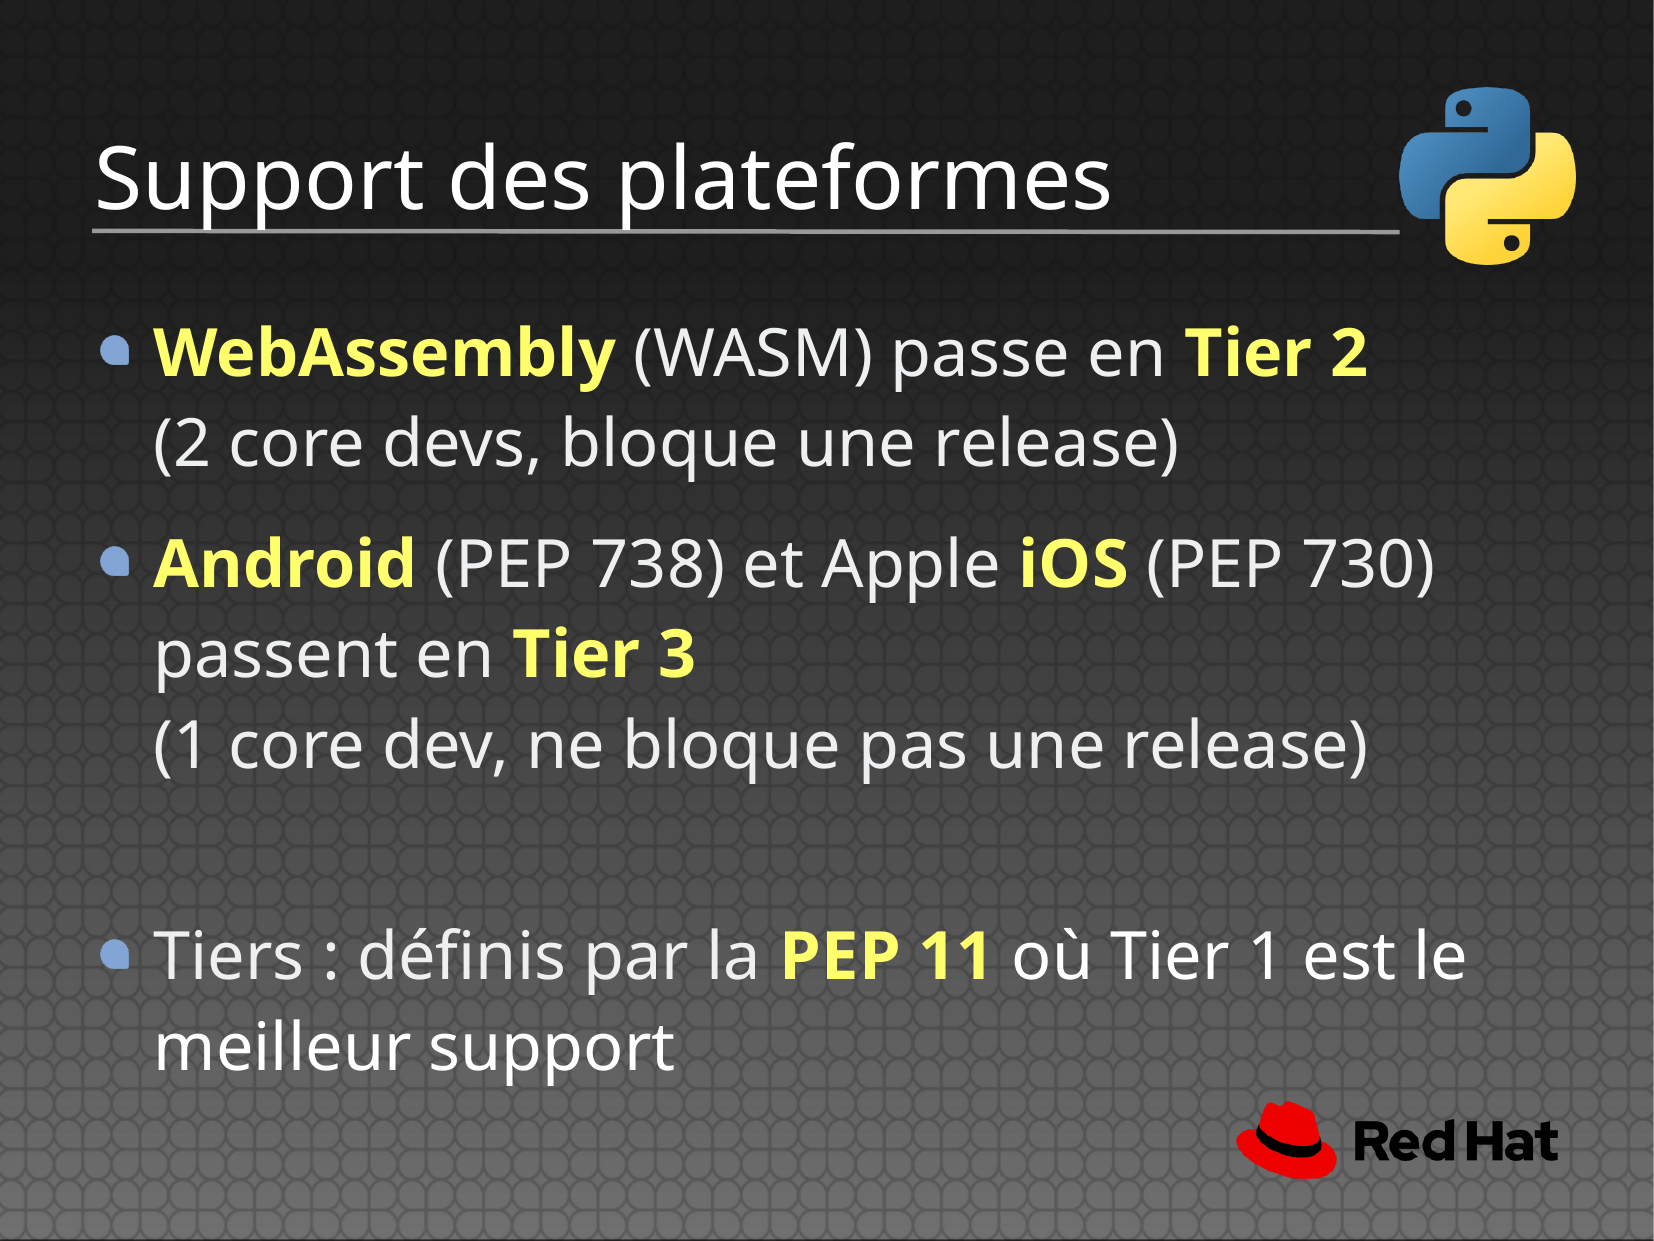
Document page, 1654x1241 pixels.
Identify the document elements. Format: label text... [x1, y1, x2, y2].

picture [0, 0, 1654, 1241]
title Support des plateformes [94, 100, 1426, 251]
list WebAssembly (WASM) passe en Tier 2 (2 core devs, bloque une release) Android (PEP 738) et Apple iOS (PEP 730) passent en Tier 3 (1 core dev, ne bloque pas une release) Tiers : définis par la PEP 11 où Tier 1 est le meilleur support [82, 304, 1629, 1045]
